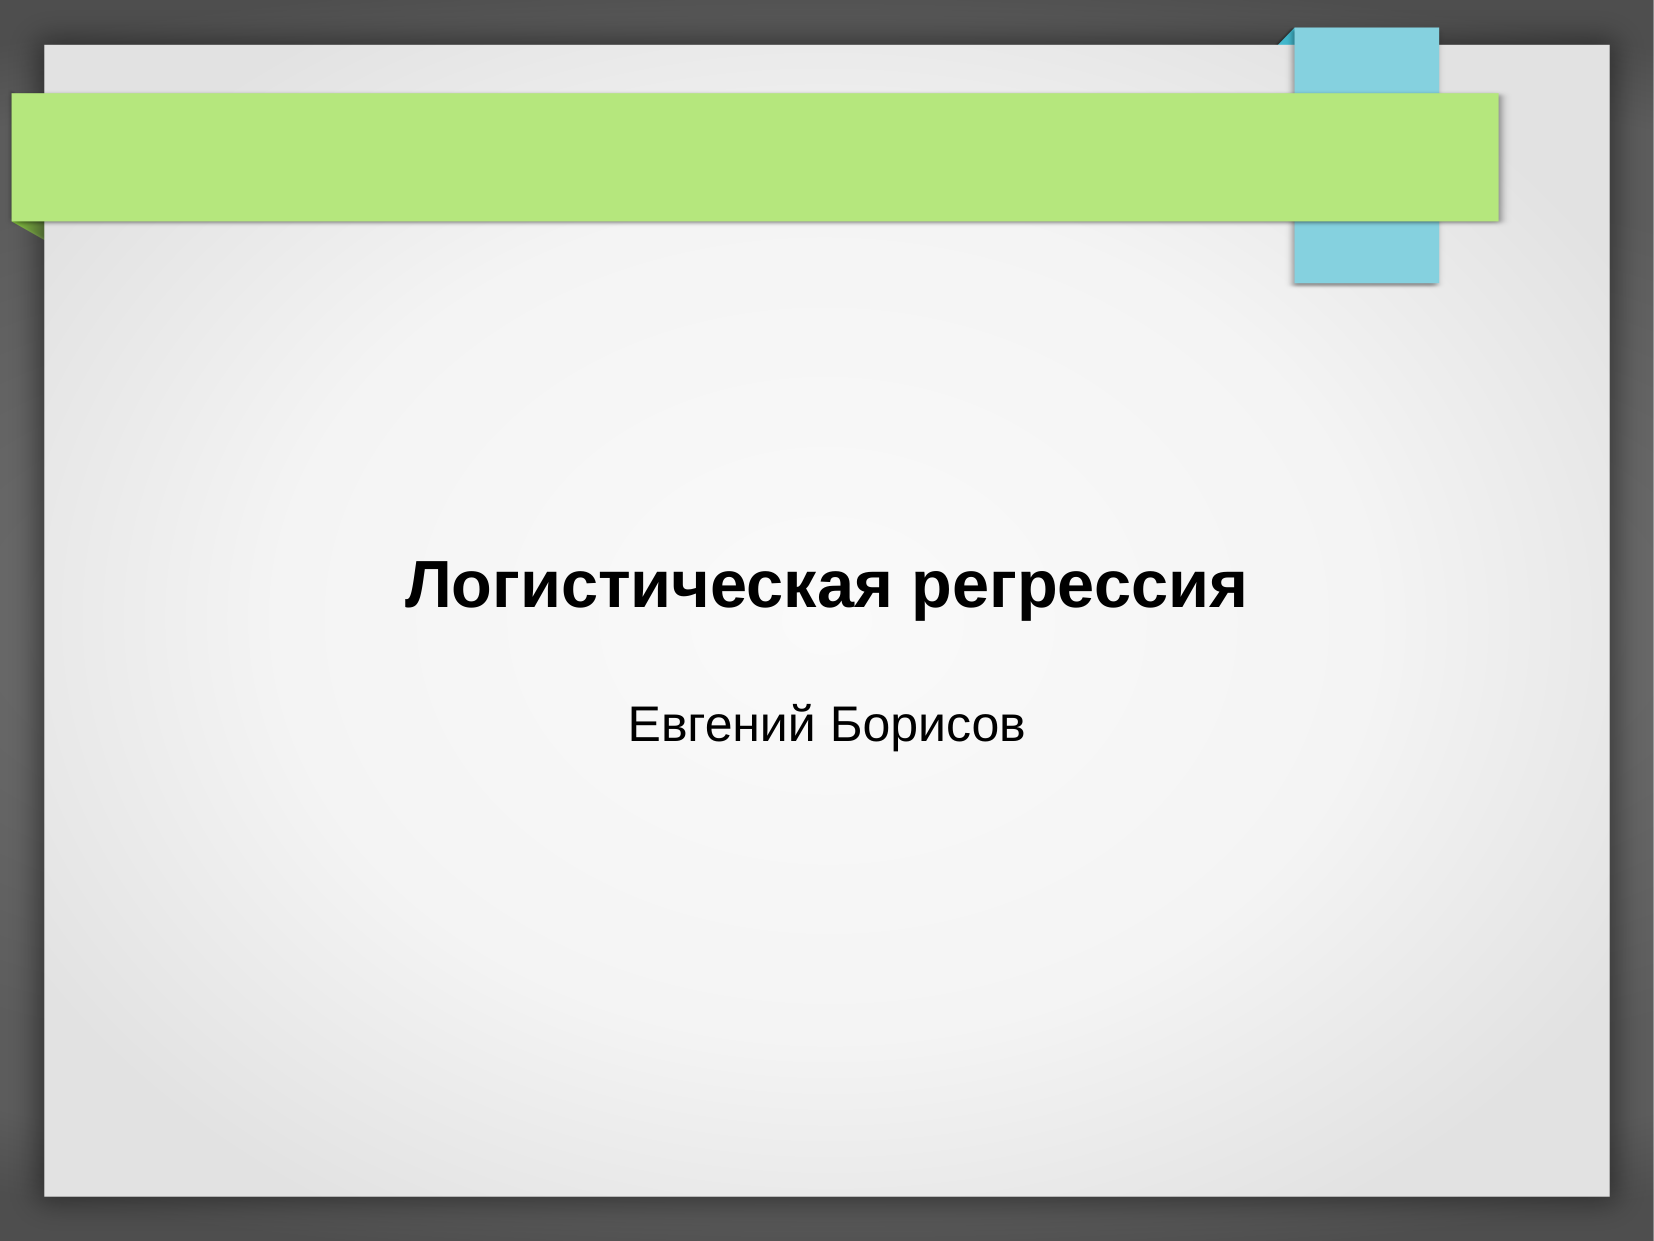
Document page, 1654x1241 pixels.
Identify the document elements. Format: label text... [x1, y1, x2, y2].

subtitle Логистическая регрессия Евгений Борисов [82, 290, 1571, 1010]
picture [0, 0, 1654, 1241]
